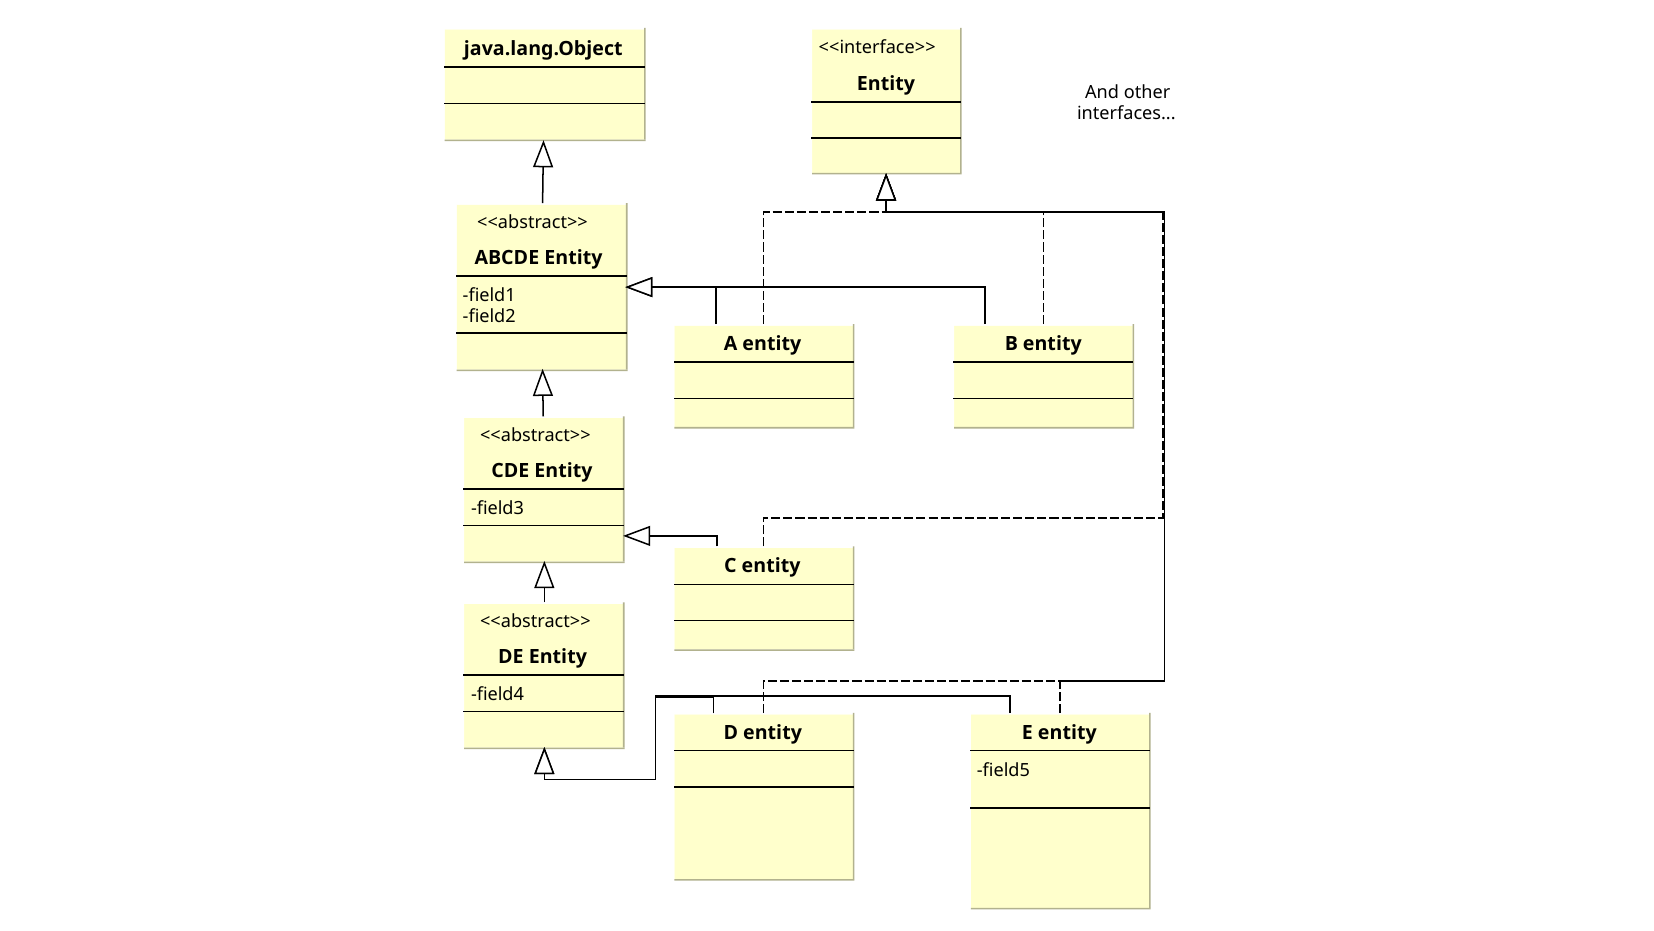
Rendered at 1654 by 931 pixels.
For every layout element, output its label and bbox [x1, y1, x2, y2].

picture [419, 4, 1247, 931]
